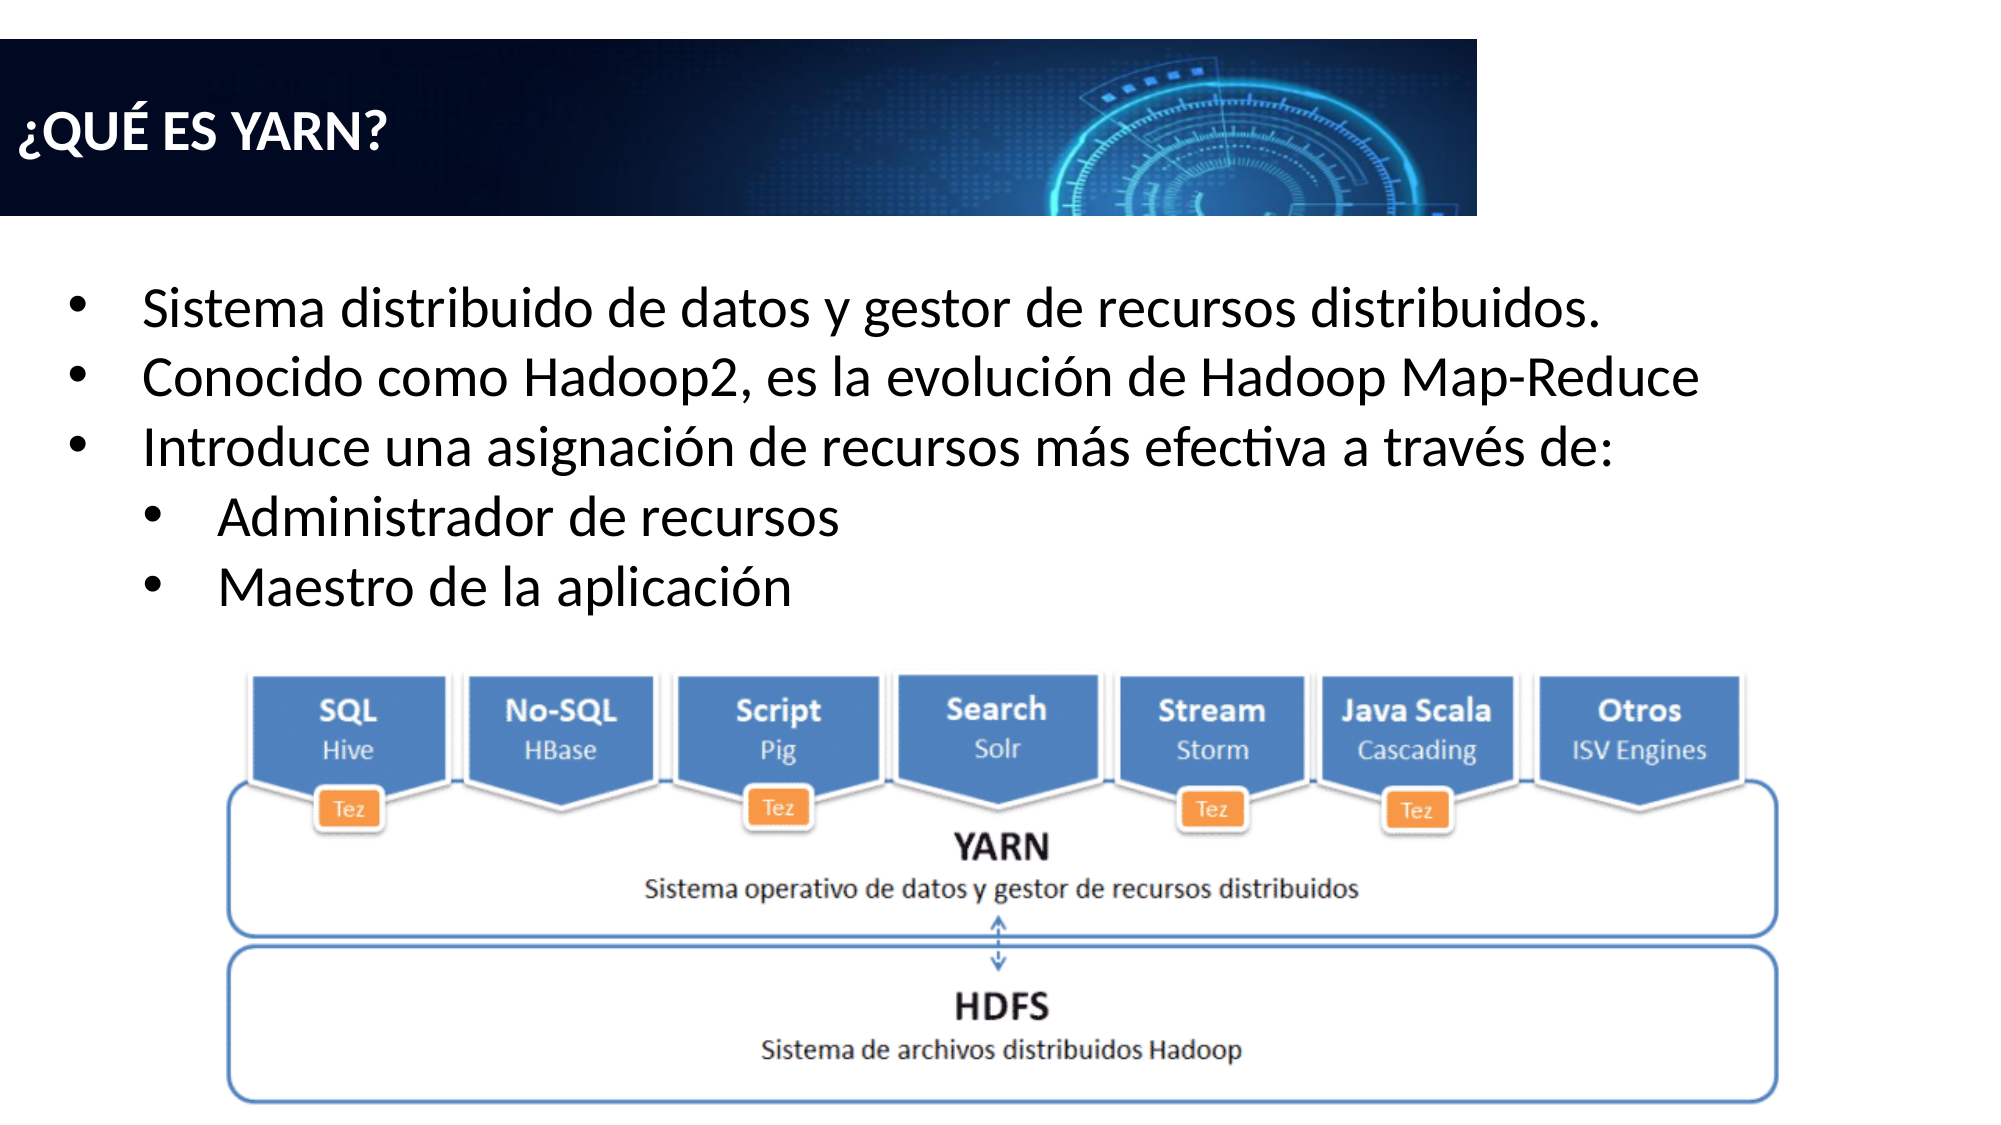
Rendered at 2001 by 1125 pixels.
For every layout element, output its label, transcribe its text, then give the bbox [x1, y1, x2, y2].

picture [203, 653, 1804, 1125]
picture [0, 39, 1477, 216]
text_box Sistema distribuido de datos y gestor de recursos distribuidos. Conocido como Hadoop2, es la evolución de Hadoop Map-Reduce Introduce una asignación de recursos más efectiva a través de: Administrador de recursos Maestro de la aplicación [52, 261, 1939, 696]
text_box ¿QUÉ ES YARN? [1, 84, 405, 170]
